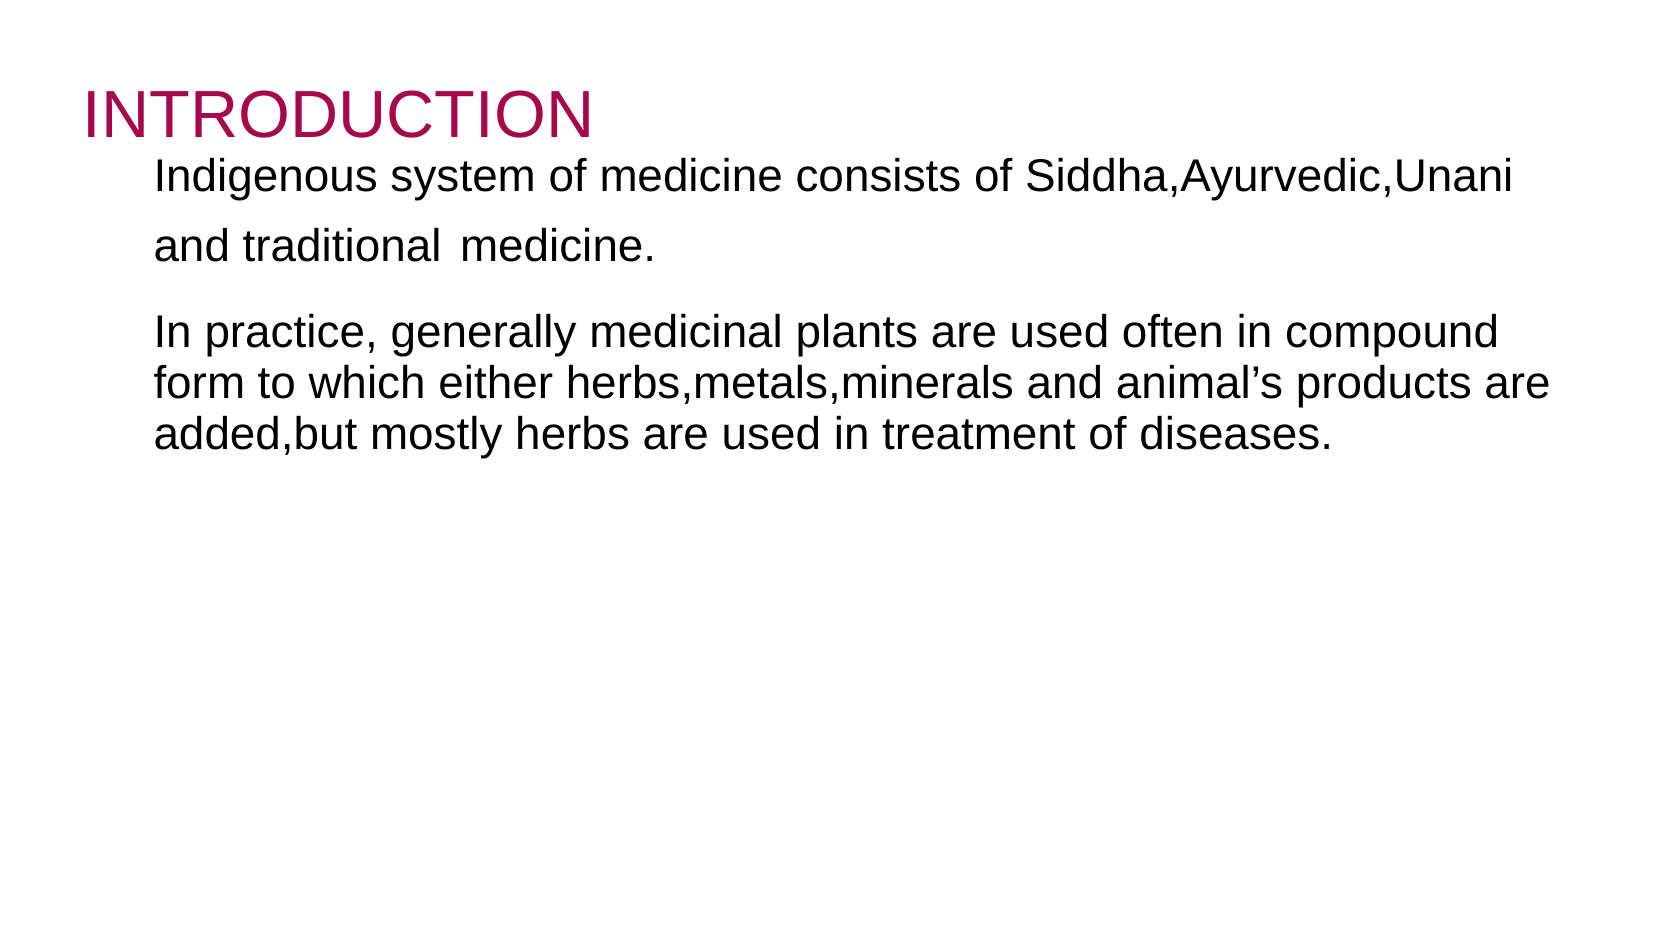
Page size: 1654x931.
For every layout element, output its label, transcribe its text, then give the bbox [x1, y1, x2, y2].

title INTRODUCTION [82, 37, 1571, 150]
list Indigenous system of medicine consists of Siddha,Ayurvedic,Unani and traditional medicine. In practice, generally medicinal plants are used often in compound form to which either herbs,metals,minerals and animal’s products are added,but mostly herbs are used in treatment of diseases. [82, 150, 1571, 931]
